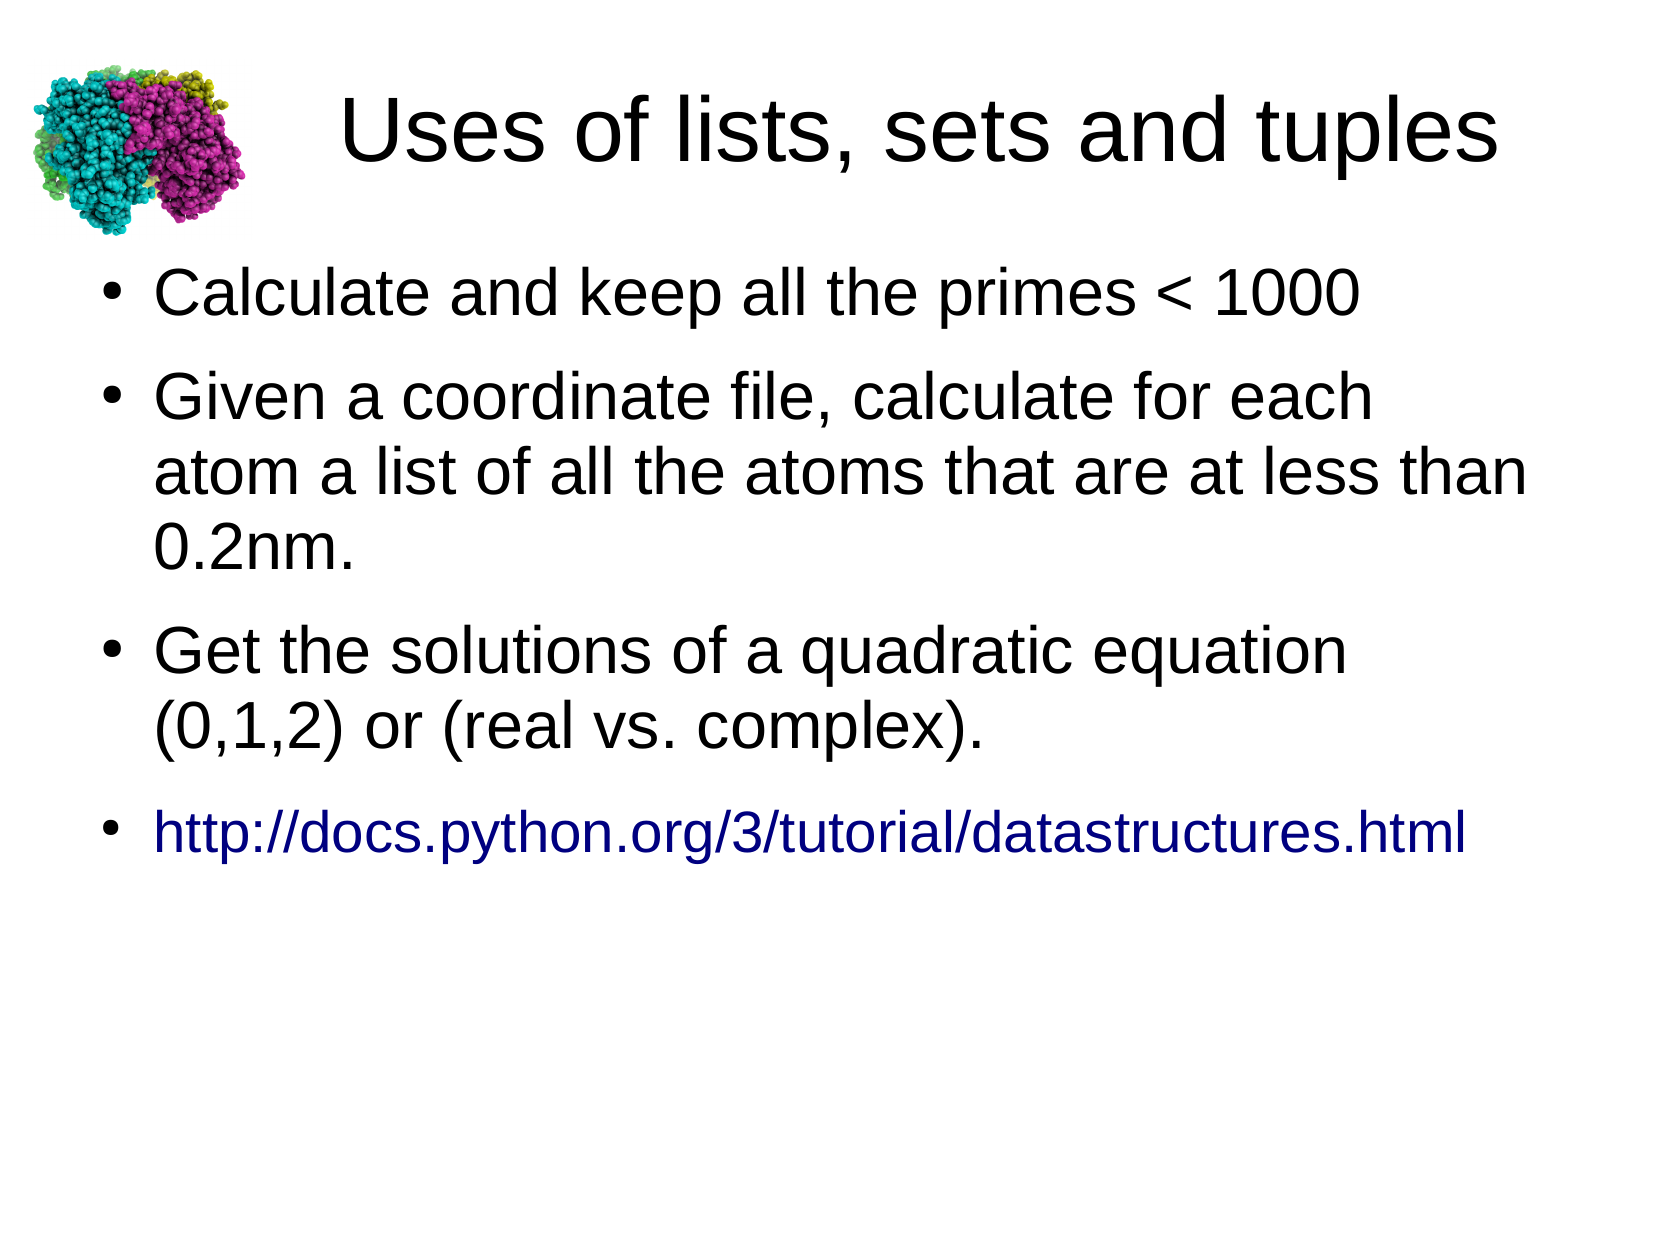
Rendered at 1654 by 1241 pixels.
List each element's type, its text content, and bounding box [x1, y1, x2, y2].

picture [27, 59, 253, 240]
list Calculate and keep all the primes < 1000 Given a coordinate file, calculate for each atom a list of all the atoms that are at less than 0.2nm. Get the solutions of a quadratic equation (0,1,2) or (real vs. complex). http://docs.python.org/3/tutorial/datastructures.html [82, 255, 1538, 1036]
title Uses of lists, sets and tuples [270, 25, 1571, 233]
